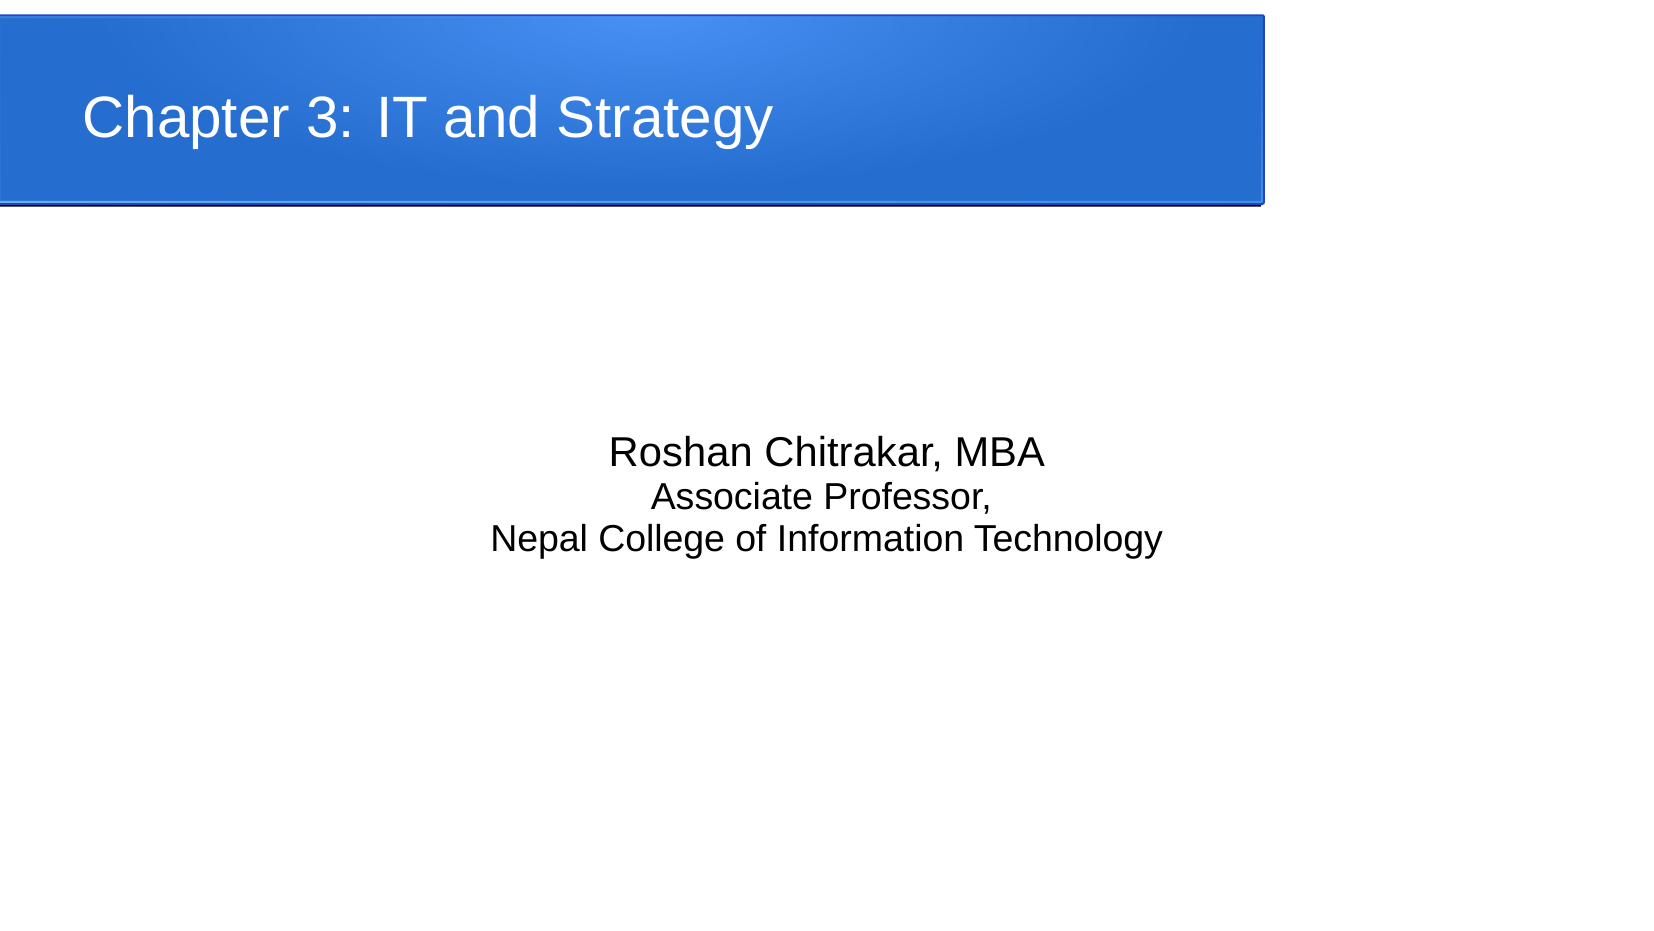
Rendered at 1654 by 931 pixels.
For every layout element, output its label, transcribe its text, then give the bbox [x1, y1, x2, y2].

title Chapter 3: IT and Strategy [82, 35, 1235, 189]
subtitle Roshan Chitrakar, MBA Associate Professor, Nepal College of Information Technology [82, 224, 1571, 764]
